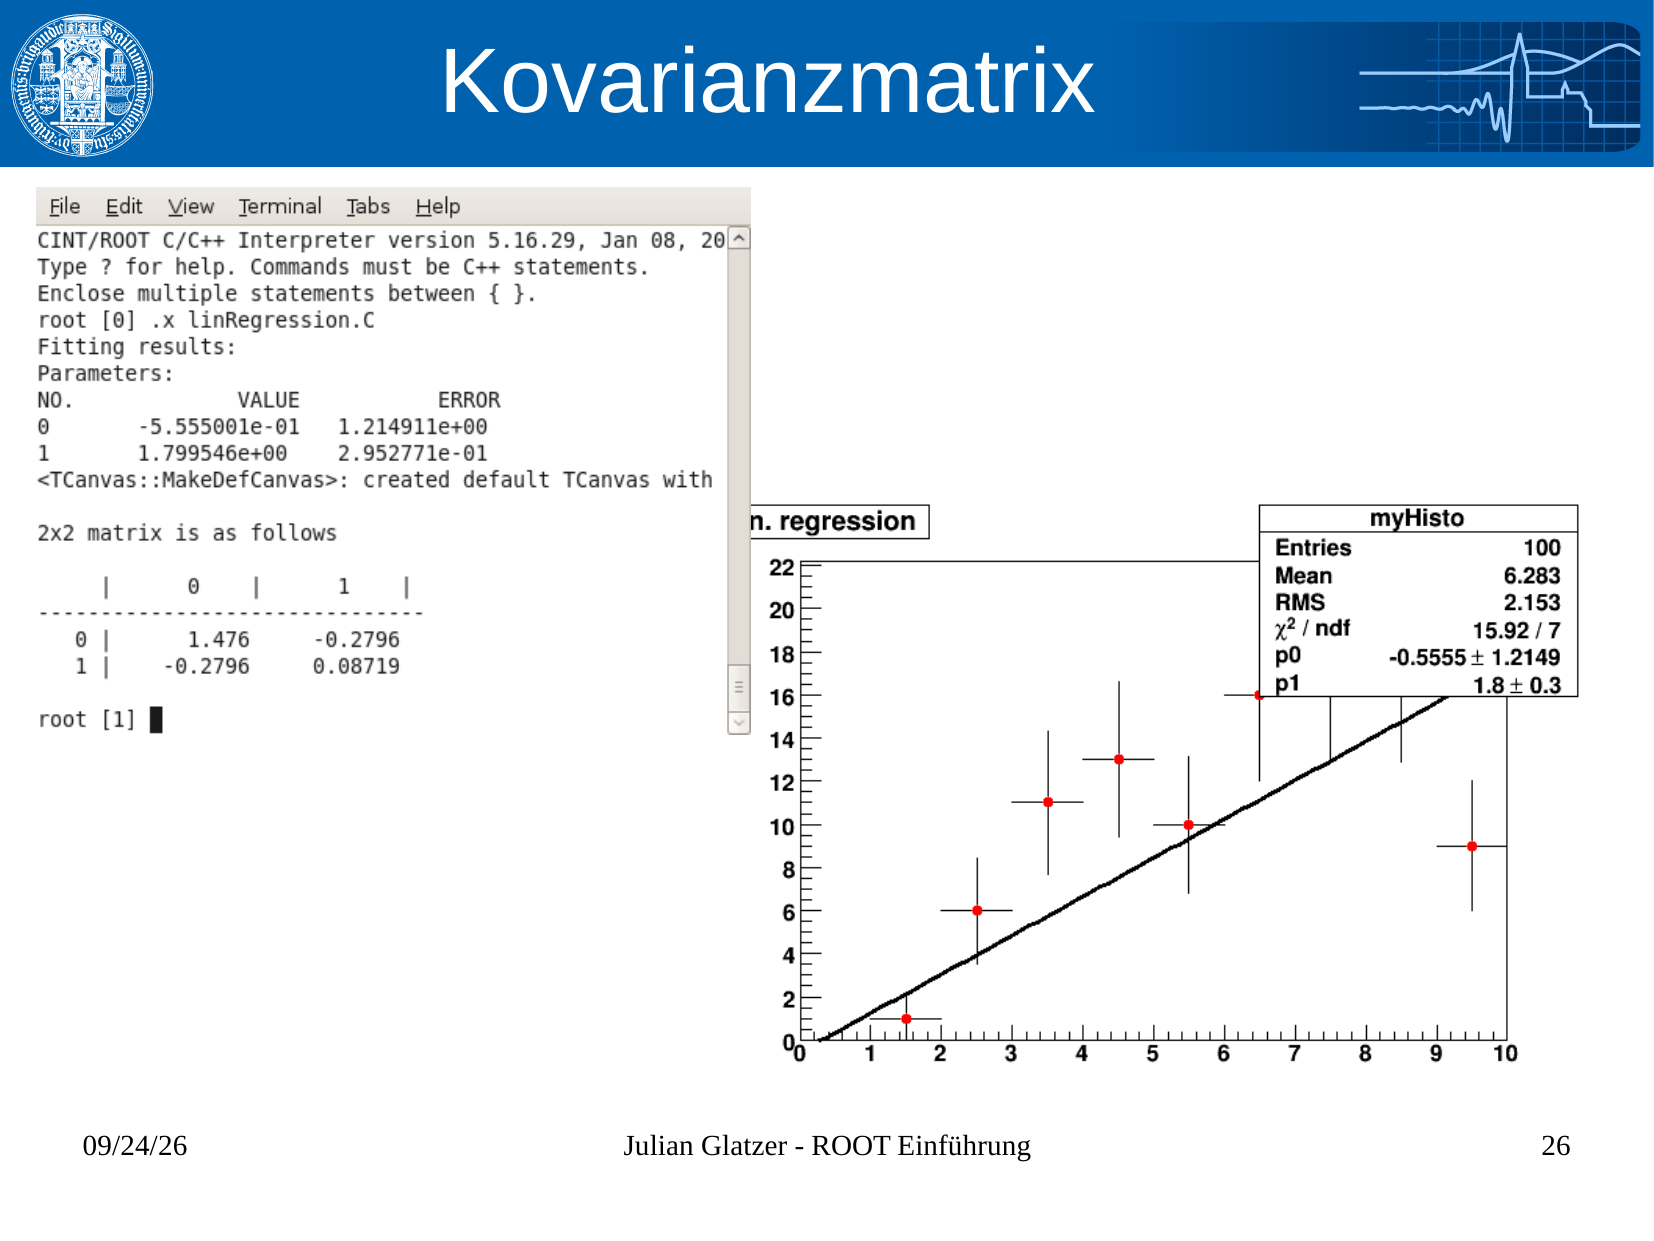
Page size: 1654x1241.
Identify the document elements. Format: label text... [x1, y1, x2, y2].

picture [0, 0, 1654, 167]
picture [36, 187, 1596, 1100]
title Kovarianzmatrix [187, 19, 1351, 143]
